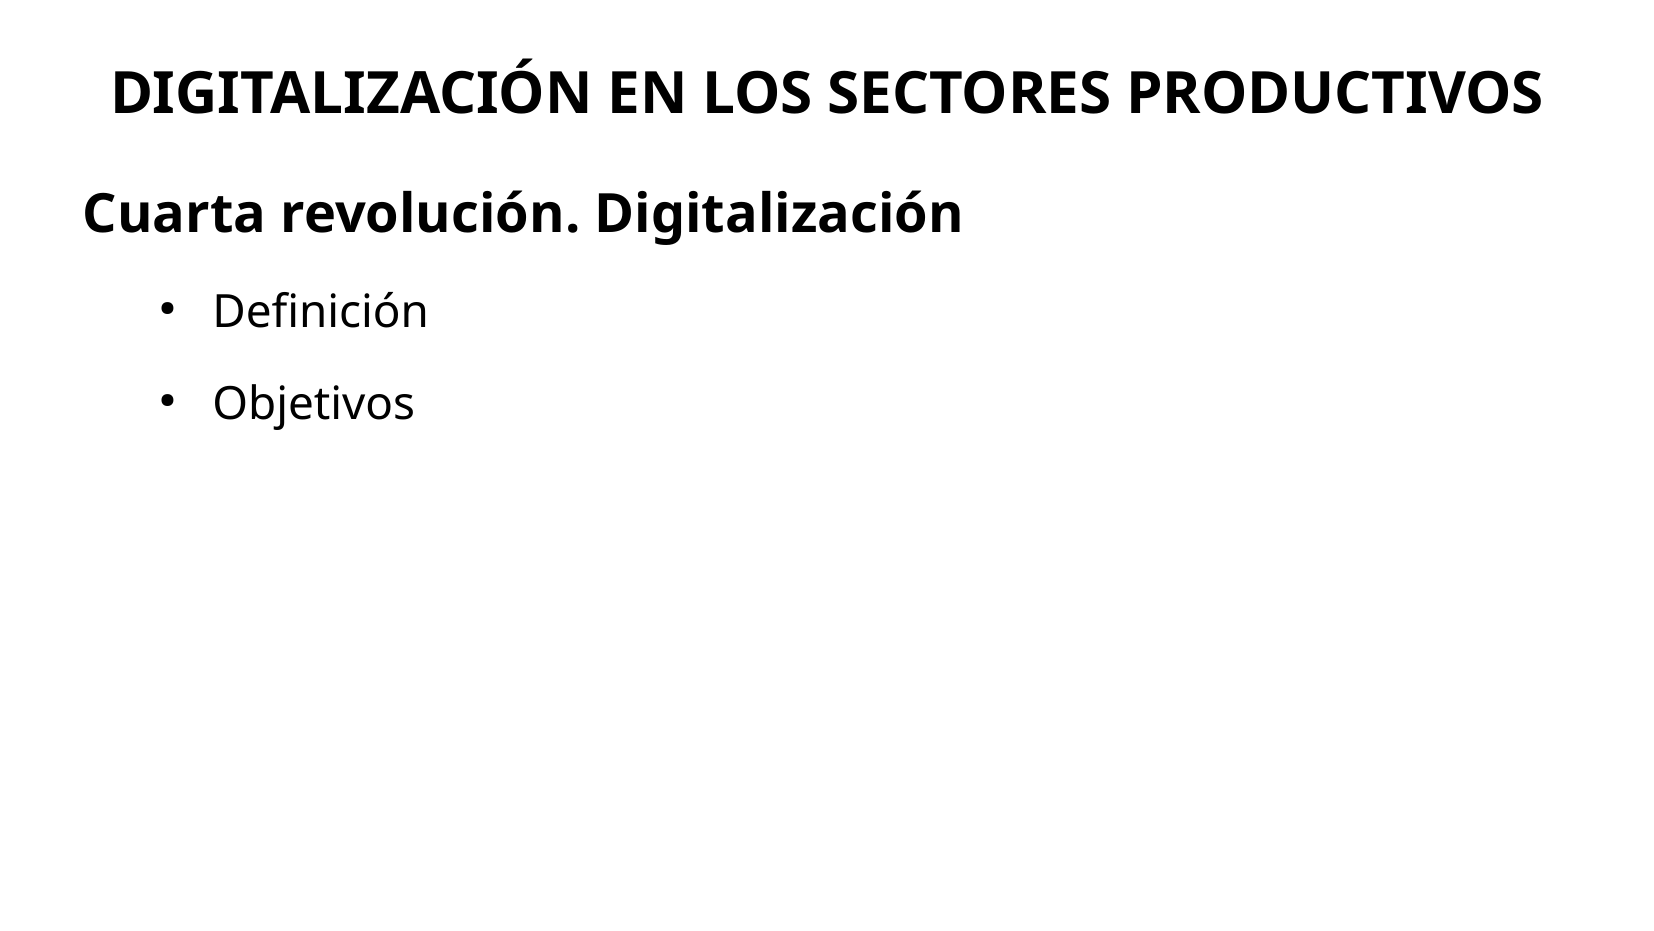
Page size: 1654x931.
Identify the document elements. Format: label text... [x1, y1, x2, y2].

list Cuarta revolución. Digitalización Definición Objetivos [82, 174, 1571, 869]
title DIGITALIZACIÓN EN LOS SECTORES PRODUCTIVOS [82, 13, 1571, 169]
